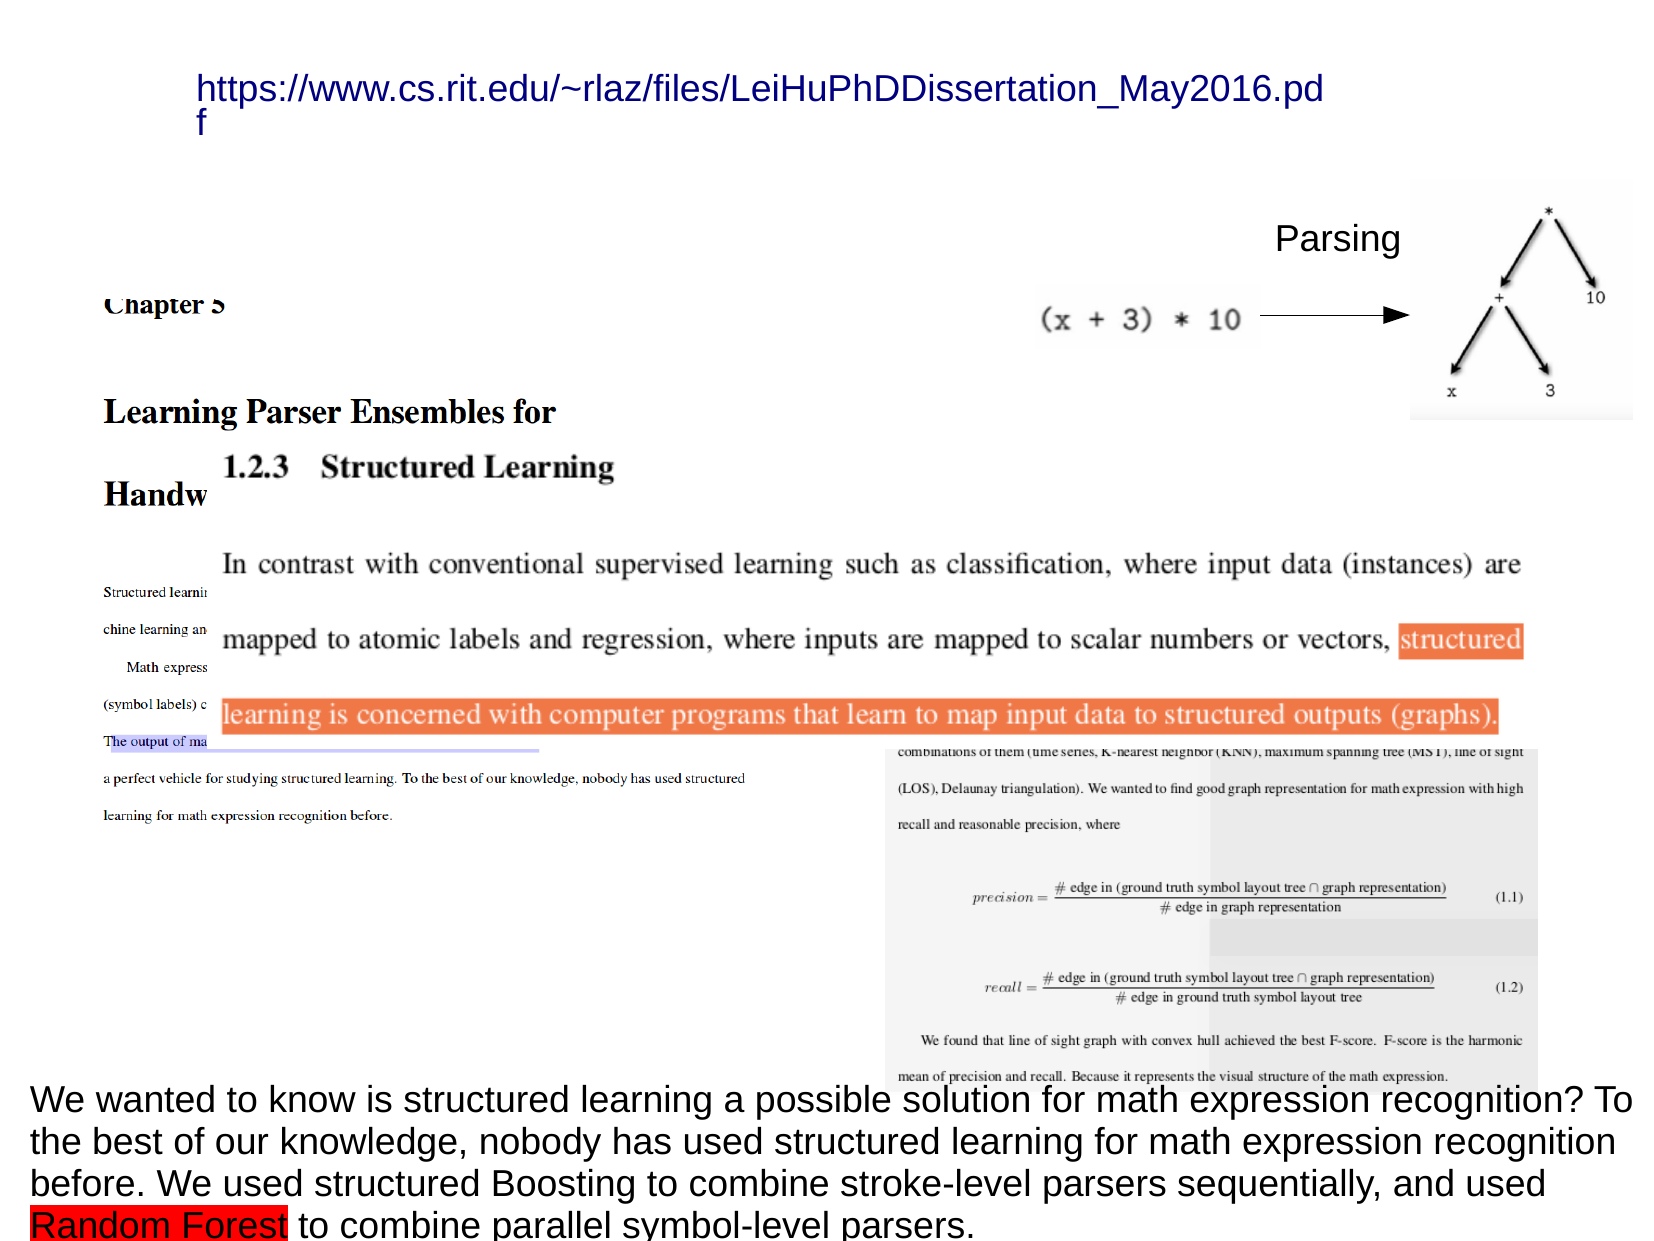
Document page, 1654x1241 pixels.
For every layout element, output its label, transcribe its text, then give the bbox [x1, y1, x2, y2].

picture [1410, 179, 1633, 421]
picture [90, 299, 1538, 1071]
picture [1035, 284, 1261, 349]
text_box Parsing [1260, 210, 1417, 267]
text_box We wanted to know is structured learning a possible solution for math expression recognition? To the best of our knowledge, nobody has used structured learning for math expression recognition before. We used structured Boosting to combine stroke-level parsers sequentially, and used Random Forest to combine parallel symbol-level parsers. [15, 1071, 1654, 1241]
text_box https://www.cs.rit.edu/~rlaz/files/LeiHuPhDDissertation_May2016.pdf [181, 60, 1351, 159]
